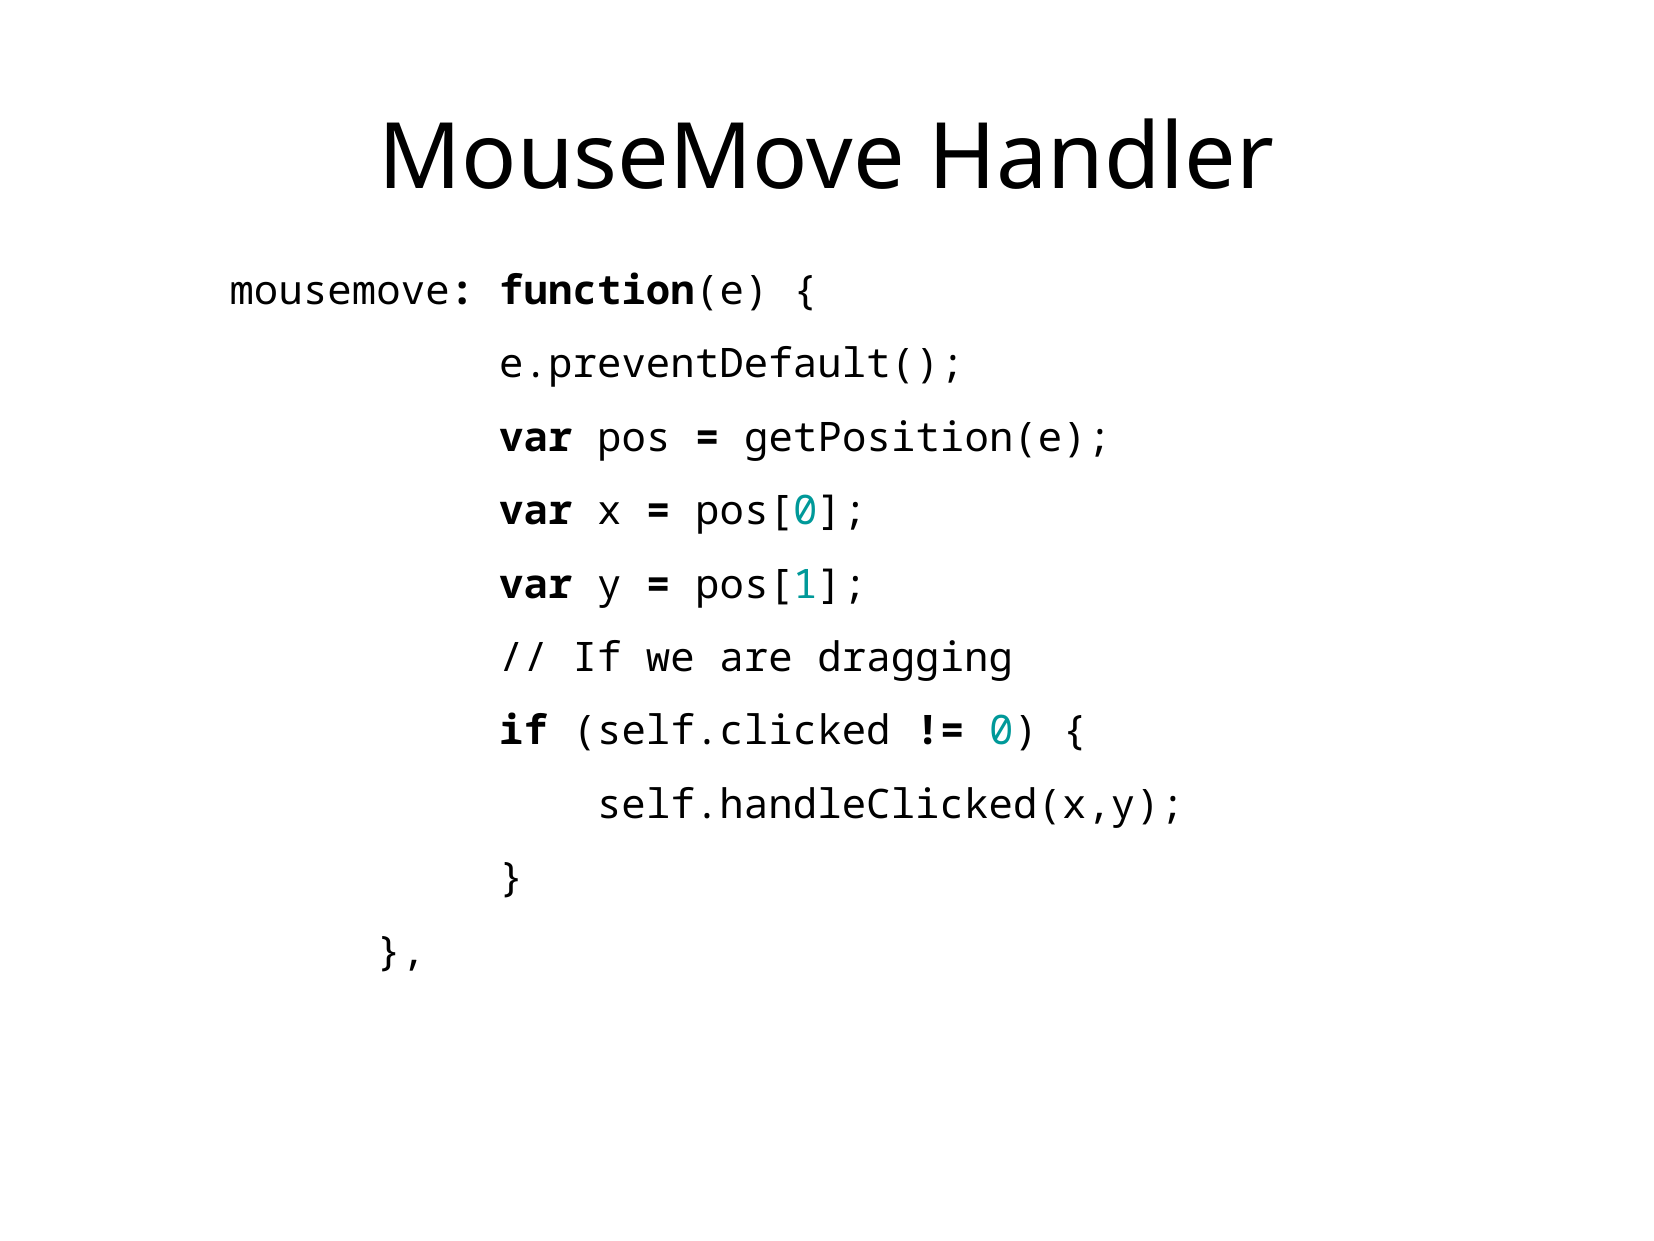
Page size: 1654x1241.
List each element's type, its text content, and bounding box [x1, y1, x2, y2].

list mousemove: function(e) { e.preventDefault(); var pos = getPosition(e); var x = pos[0]; var y = pos[1]; // If we are dragging if (self.clicked != 0) { self.handleClicked(x,y); } }, [82, 260, 1538, 980]
title MouseMove Handler [82, 49, 1571, 257]
